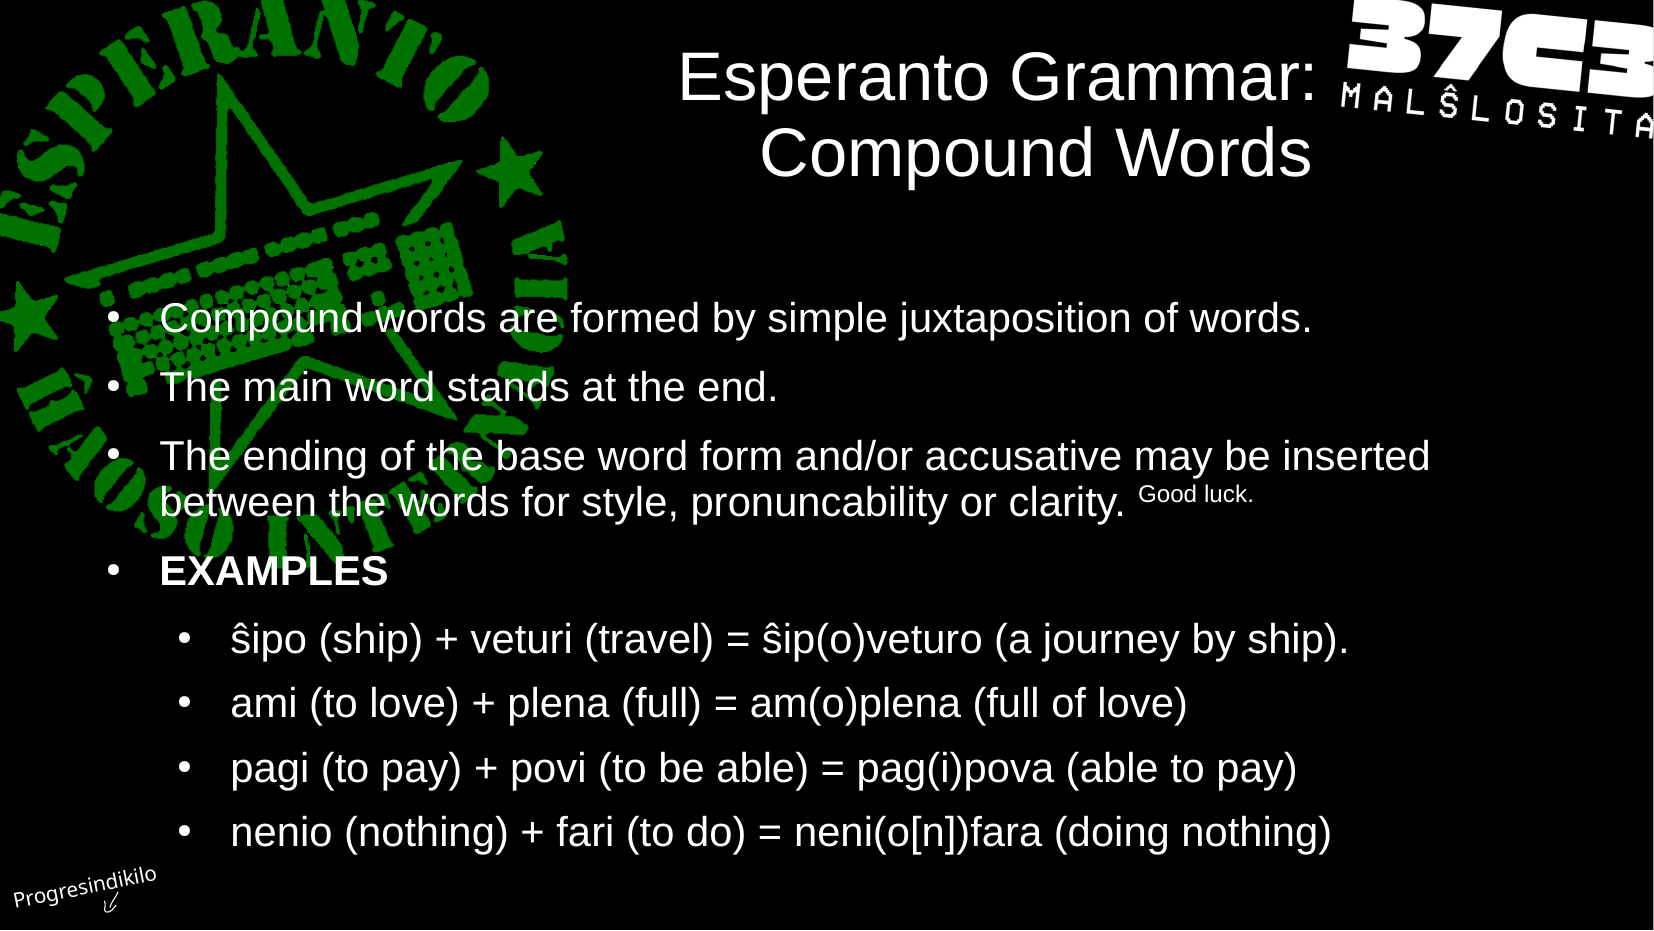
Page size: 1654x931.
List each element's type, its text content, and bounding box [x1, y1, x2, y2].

title Esperanto Grammar: Compound Words [501, 37, 1571, 193]
picture [1349, 0, 1654, 139]
list Compound words are formed by simple juxtaposition of words. The main word stands at the end. The ending of the base word form and/or accusative may be inserted between the words for style, pronuncability or clarity. Good luck. EXAMPLES ŝipo (ship) + veturi (travel) = ŝip(o)veturo (a journey by ship). ami (to love) + plena (full) = am(o)plena (full of love) pagi (to pay) + povi (to be able) = pag(i)pova (able to pay) nenio (nothing) + fari (to do) = neni(o[n])fara (doing nothing) [88, 295, 1571, 869]
picture [0, 0, 591, 591]
